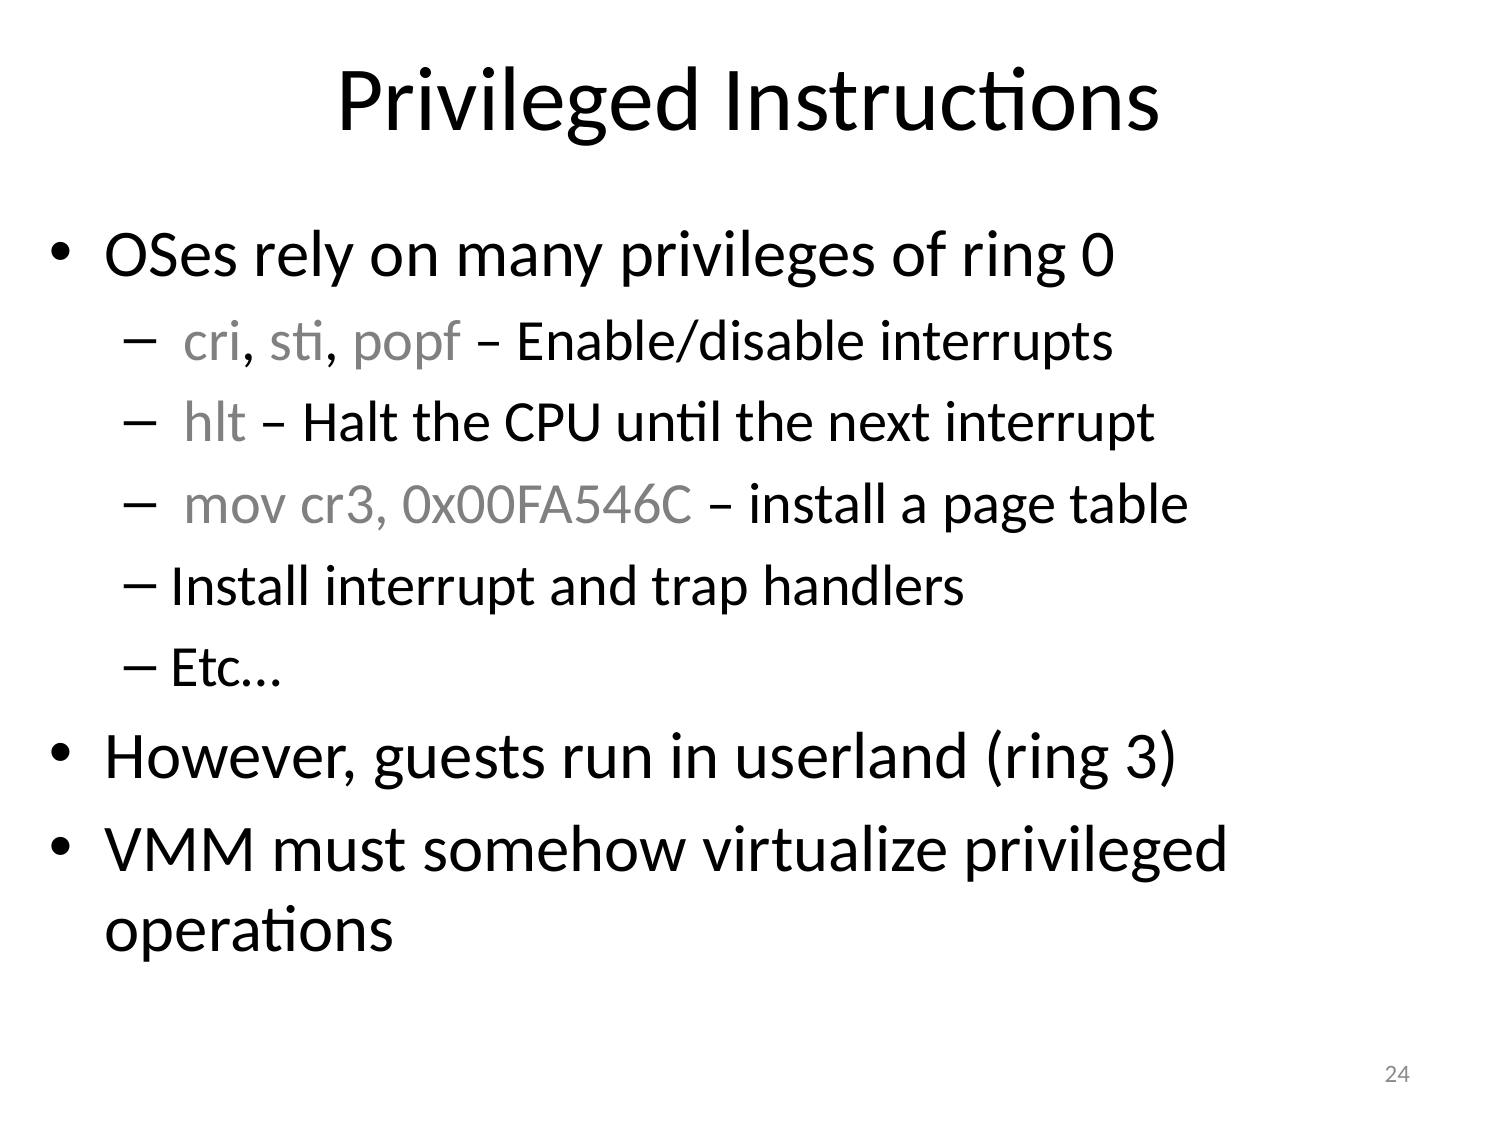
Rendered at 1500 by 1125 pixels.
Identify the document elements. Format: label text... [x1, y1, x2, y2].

title Privileged Instructions [75, 0, 1425, 188]
list OSes rely on many privileges of ring 0 cri, sti, popf – Enable/disable interrupts hlt – Halt the CPU until the next interrupt mov cr3, 0x00FA546C – install a page table Install interrupt and trap handlers Etc… However, guests run in userland (ring 3) VMM must somehow virtualize privileged operations [33, 202, 1467, 1041]
slide_number <number> [1074, 1042, 1425, 1103]
